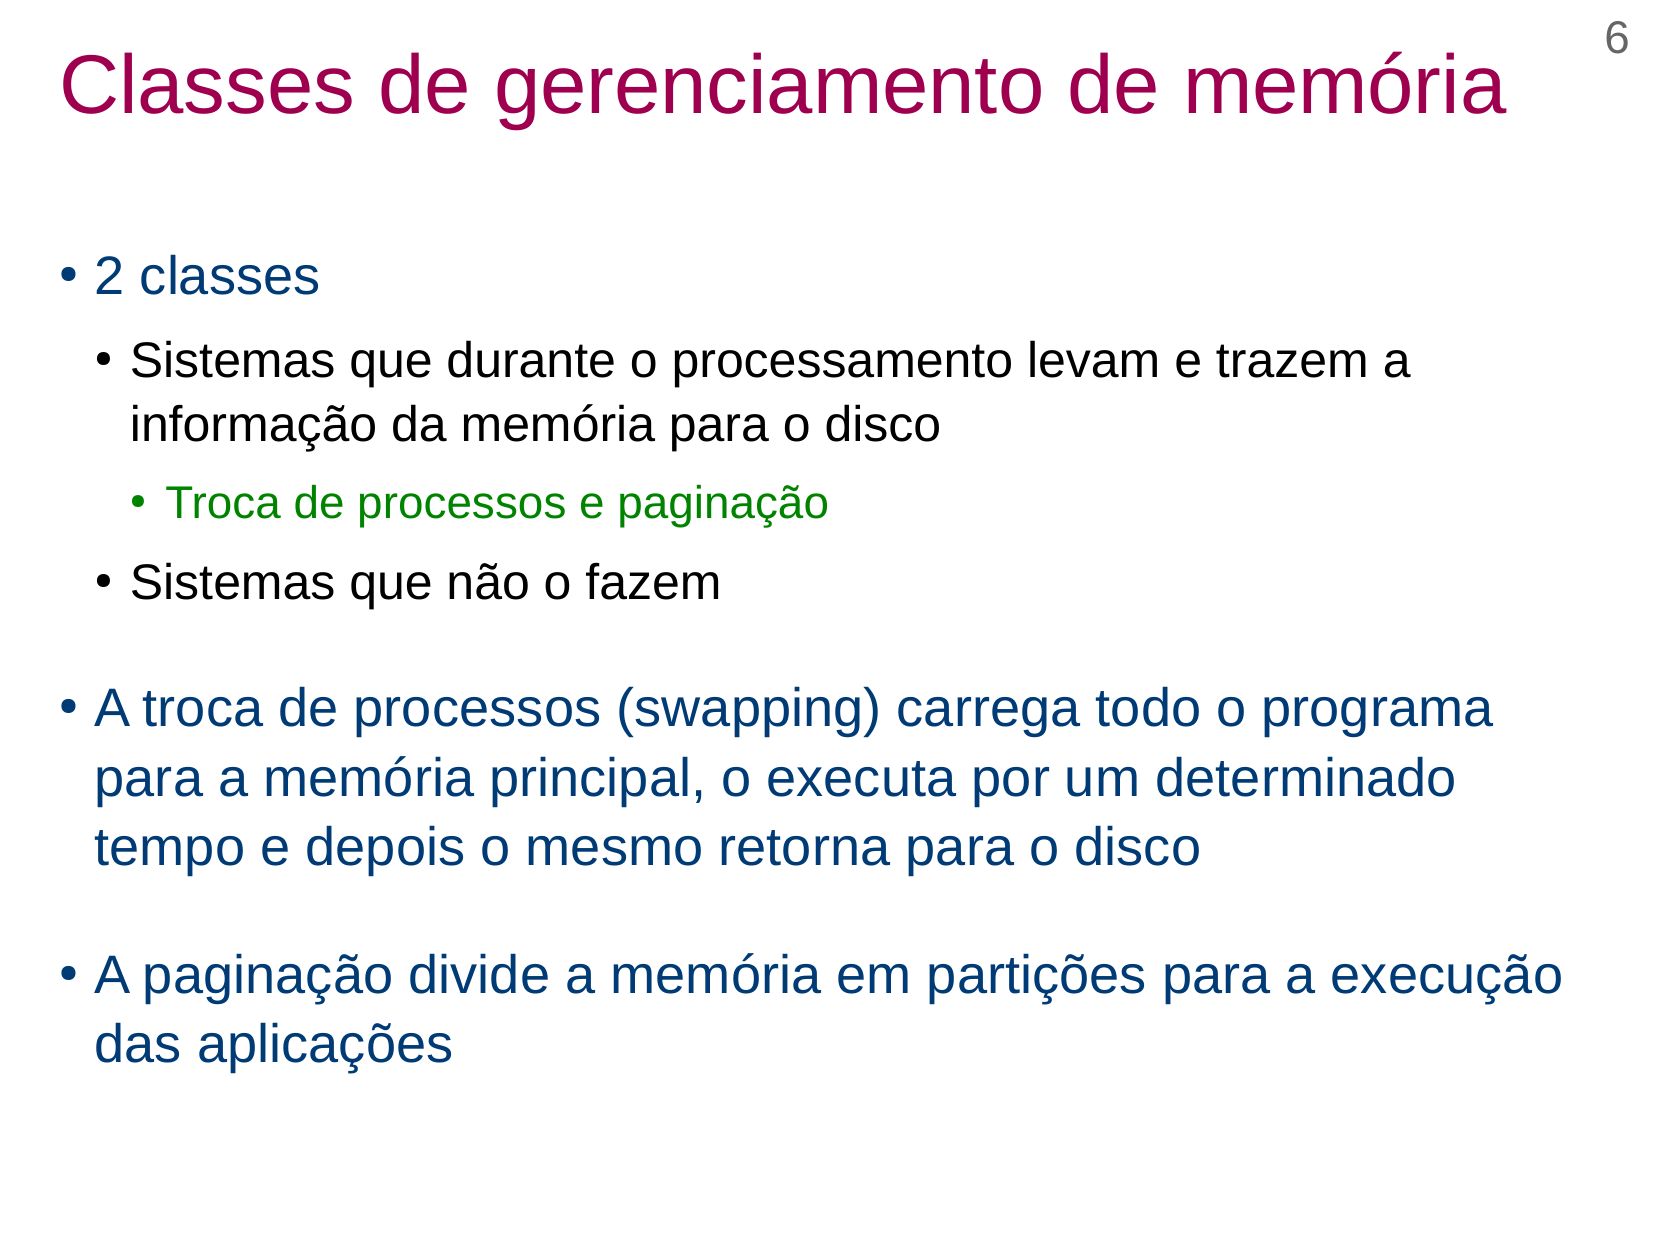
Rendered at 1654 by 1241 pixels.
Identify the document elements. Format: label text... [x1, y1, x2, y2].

title Classes de gerenciamento de memória [59, 29, 1595, 148]
list 2 classes Sistemas que durante o processamento levam e trazem a informação da memória para o disco Troca de processos e paginação Sistemas que não o fazem A troca de processos (swapping) carrega todo o programa para a memória principal, o executa por um determinado tempo e depois o mesmo retorna para o disco A paginação divide a memória em partições para a execução das aplicações [59, 236, 1595, 1211]
